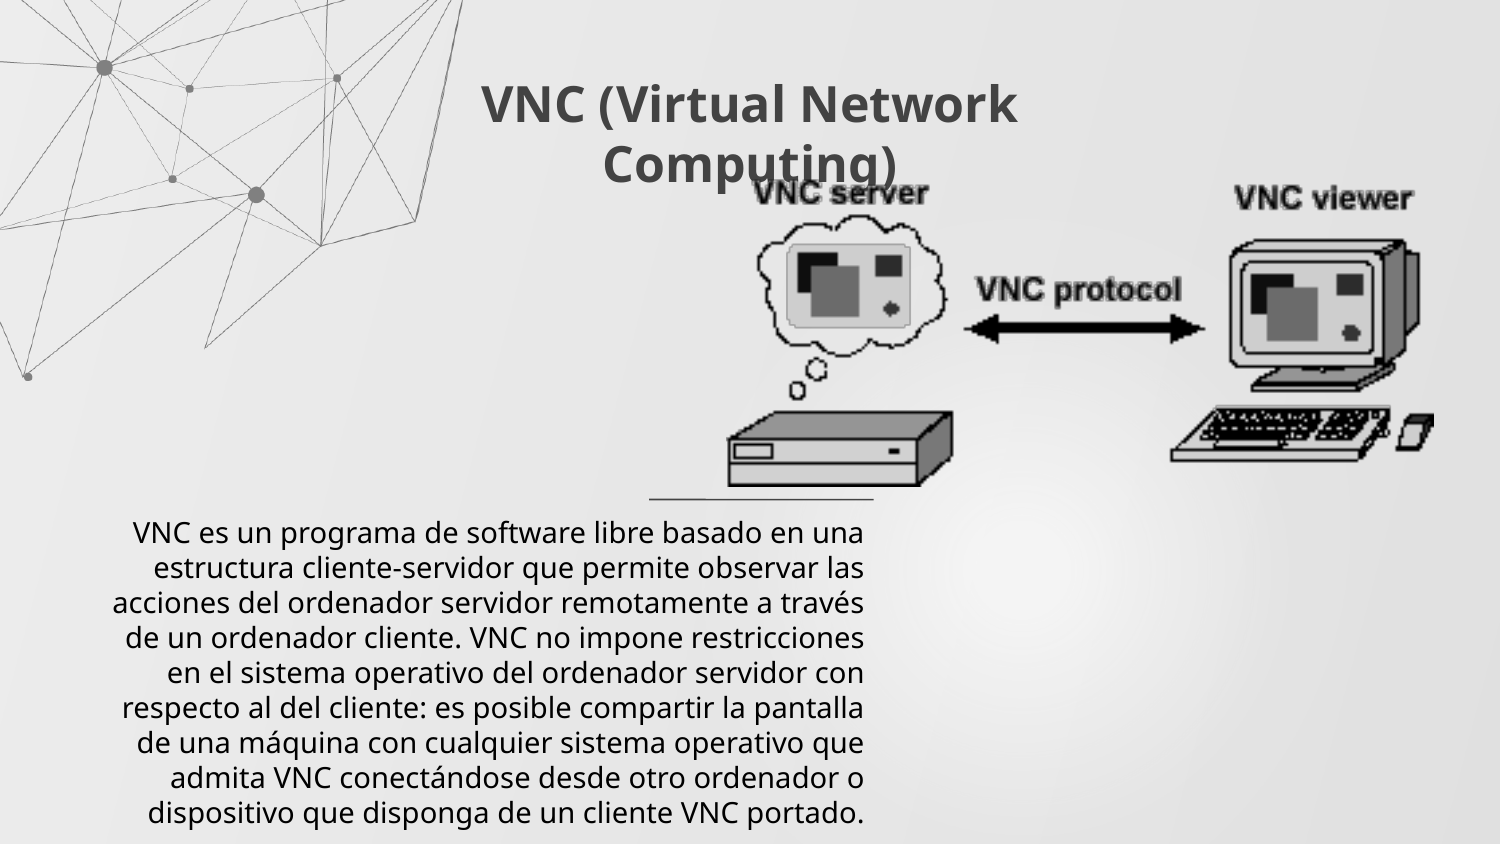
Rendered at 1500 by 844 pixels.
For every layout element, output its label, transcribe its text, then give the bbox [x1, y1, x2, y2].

title VNC (Virtual Network Computing) [322, 57, 1178, 214]
picture [0, 0, 1500, 844]
subtitle VNC es un programa de software libre basado en una estructura cliente-servidor que permite observar las acciones del ordenador servidor remotamente a través de un ordenador cliente. VNC no impone restricciones en el sistema operativo del ordenador servidor con respecto al del cliente: es posible compartir la pantalla de una máquina con cualquier sistema operativo que admita VNC conectándose desde otro ordenador o dispositivo que disponga de un cliente VNC portado. [72, 499, 881, 793]
